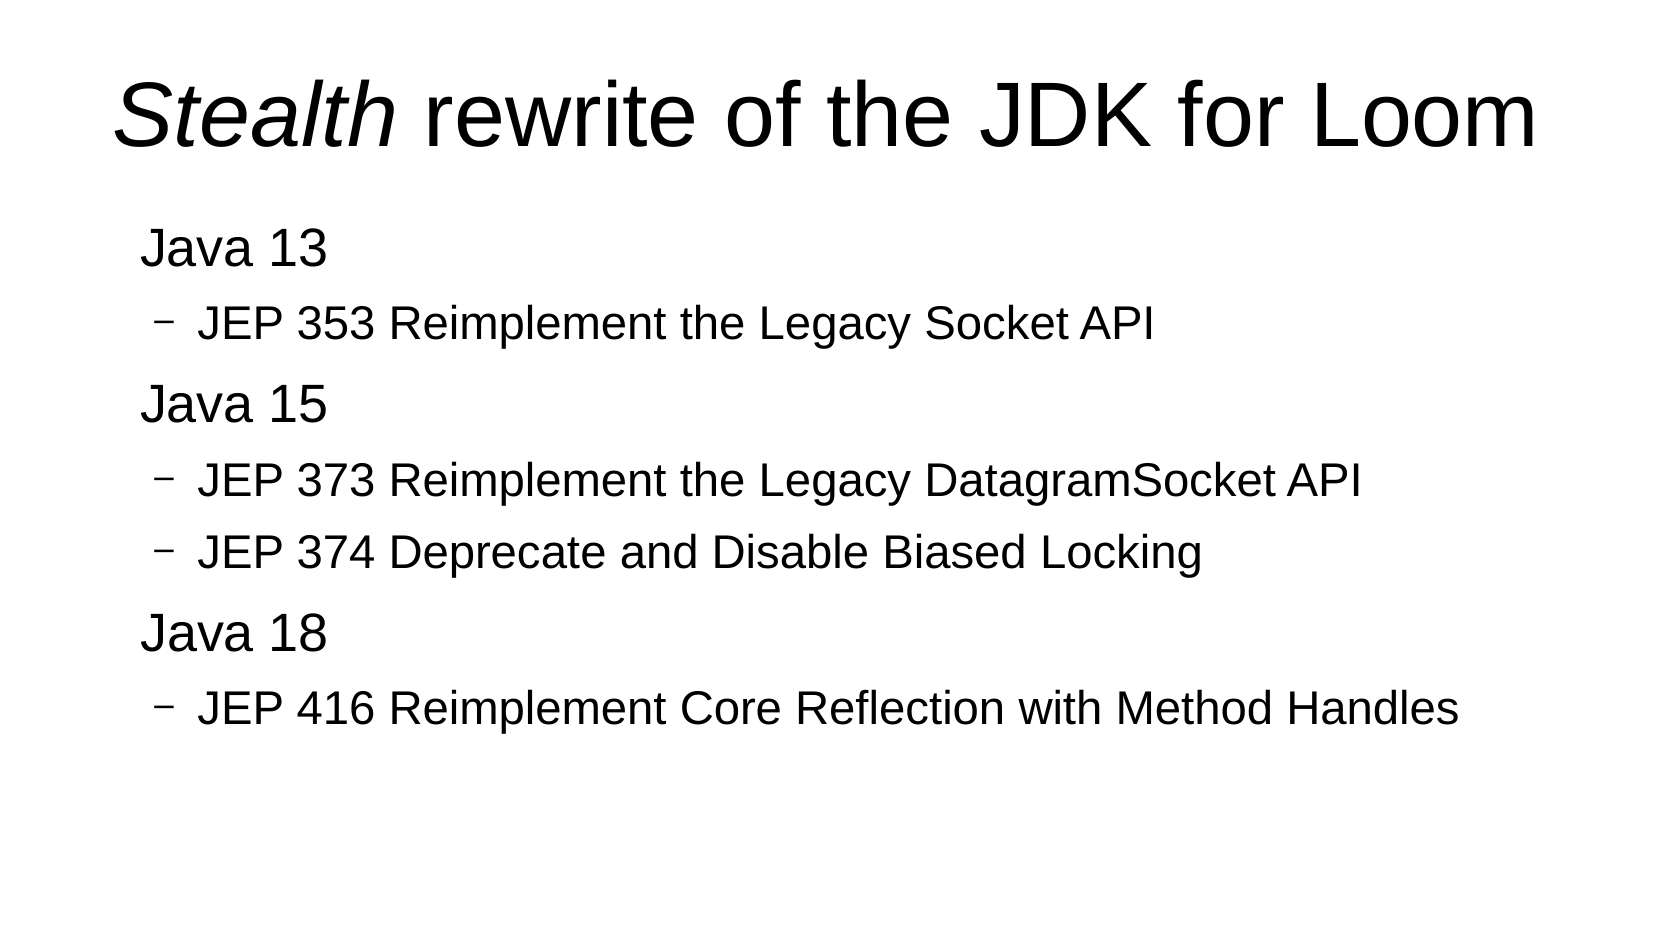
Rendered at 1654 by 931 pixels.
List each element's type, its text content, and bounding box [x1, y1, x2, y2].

list Java 13 JEP 353 Reimplement the Legacy Socket API Java 15 JEP 373 Reimplement the Legacy DatagramSocket API JEP 374 Deprecate and Disable Biased Locking Java 18 JEP 416 Reimplement Core Reflection with Method Handles [82, 217, 1571, 841]
title Stealth rewrite of the JDK for Loom [82, 37, 1571, 193]
